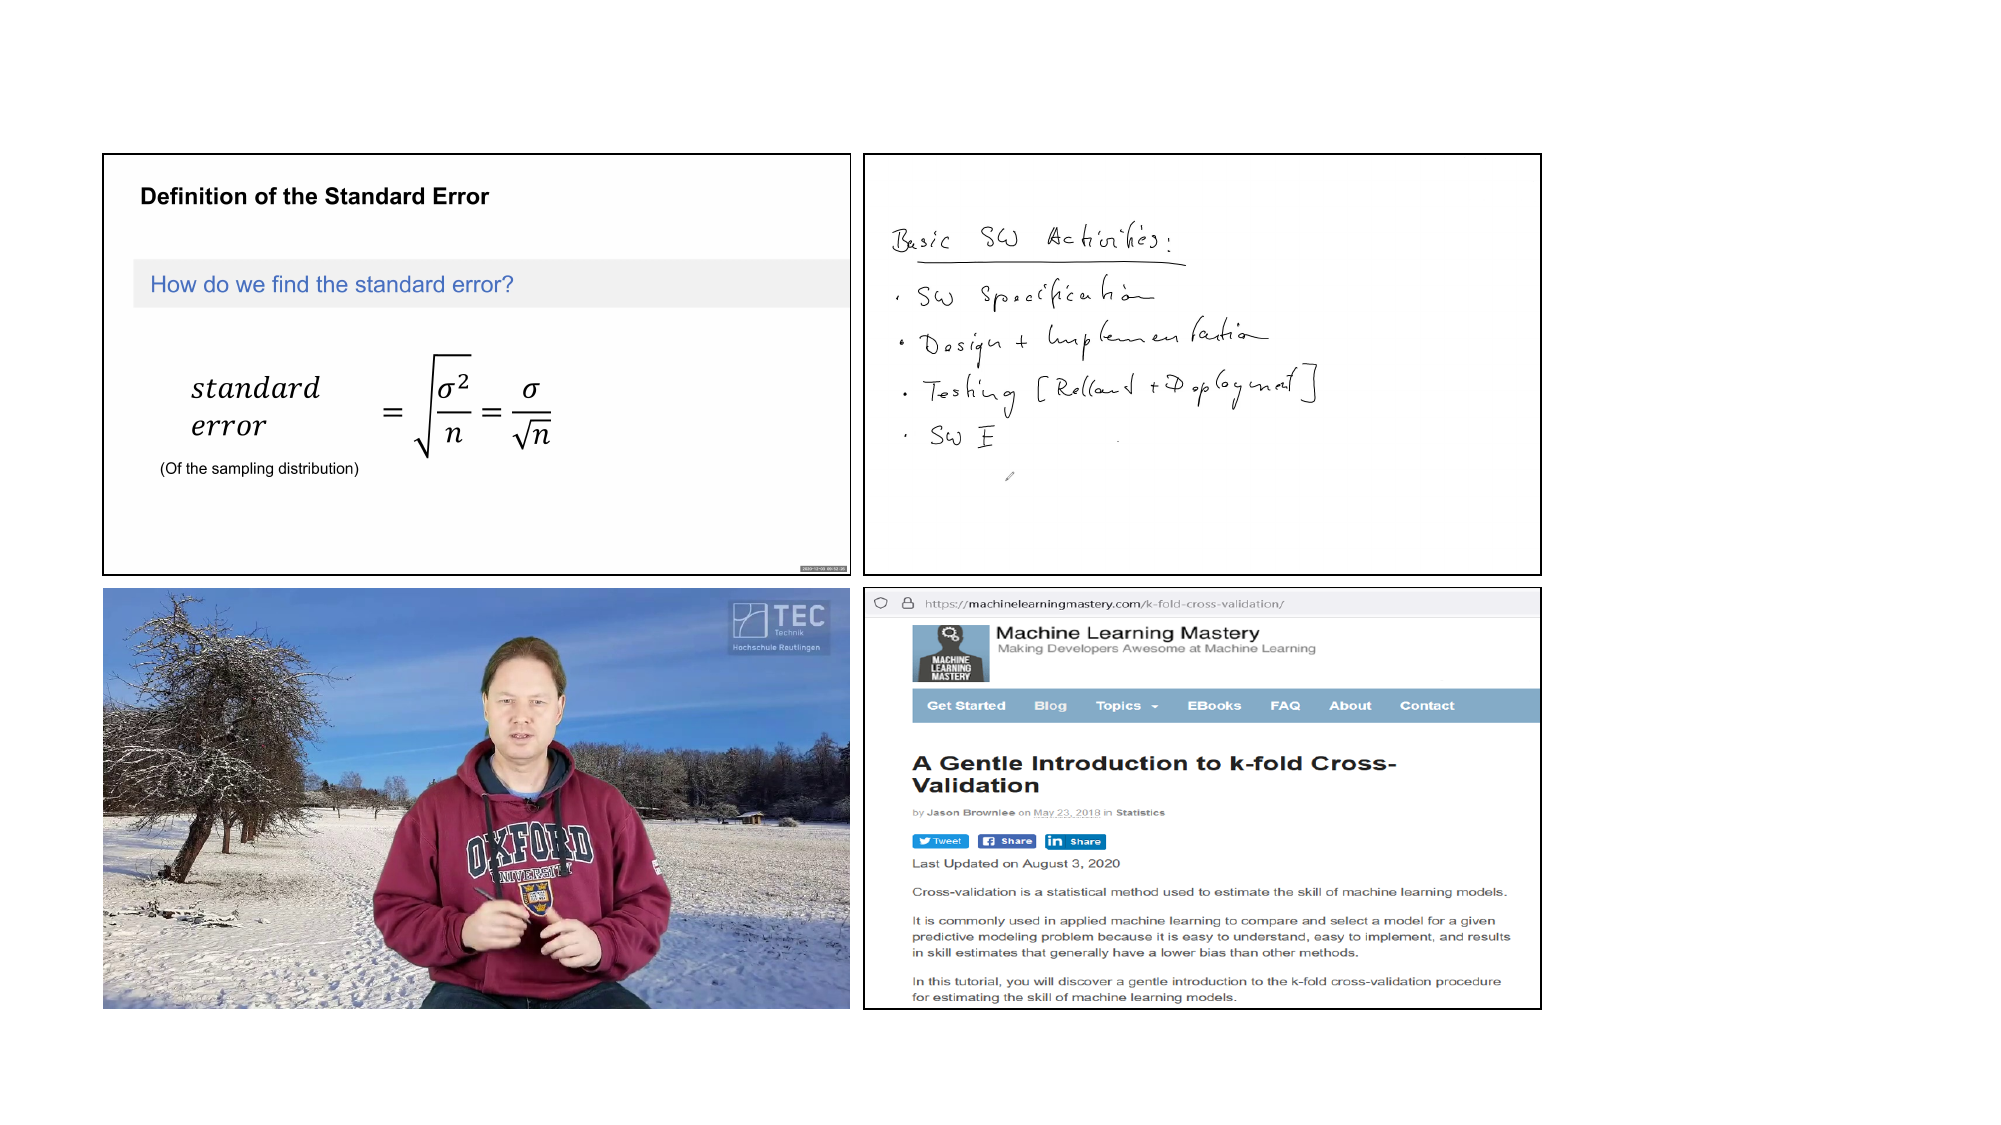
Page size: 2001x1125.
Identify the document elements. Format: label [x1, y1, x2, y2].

picture [864, 588, 1541, 1009]
picture [103, 154, 850, 575]
picture [864, 154, 1541, 575]
picture [103, 588, 850, 1009]
